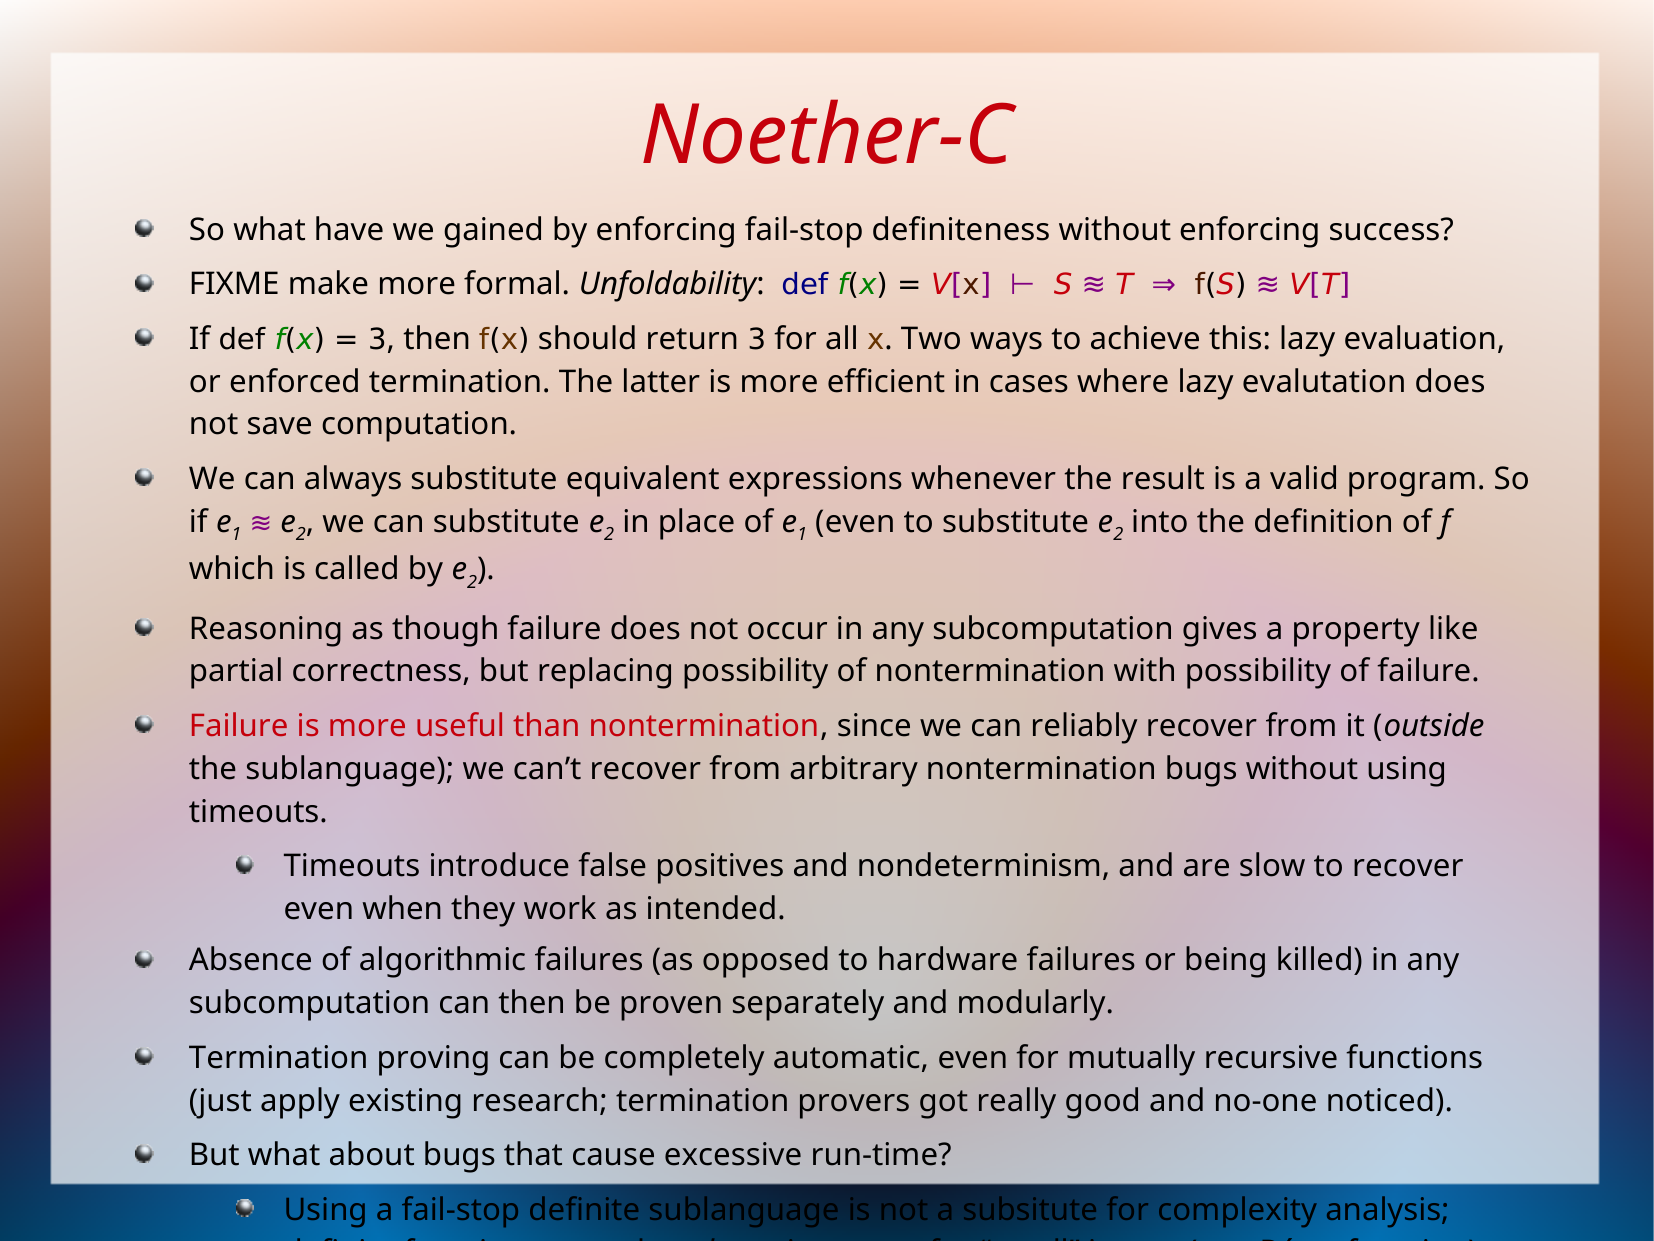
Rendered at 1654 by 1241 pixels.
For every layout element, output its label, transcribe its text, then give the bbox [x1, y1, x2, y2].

title Noether-C [82, 55, 1571, 207]
list So what have we gained by enforcing fail-stop definiteness without enforcing success? FIXME make more formal. Unfoldability: def f(x) = V[x] ⊢ S ≋ T ⇒ f(S) ≋ V[T] If def f(x) = 3, then f(x) should return 3 for all x. Two ways to achieve this: lazy evaluation, or enforced termination. The latter is more efficient in cases where lazy evalutation does not save computation. We can always substitute equivalent expressions whenever the result is a valid program. So if e1 ≋ e2, we can substitute e2 in place of e1 (even to substitute e2 into the definition of f which is called by e2). Reasoning as though failure does not occur in any subcomputation gives a property like partial correctness, but replacing possibility of nontermination with possibility of failure. Failure is more useful than nontermination, since we can reliably recover from it (outside the sublanguage); we can’t recover from arbitrary nontermination bugs without using timeouts. Timeouts introduce false positives and nondeterminism, and are slow to recover even when they work as intended. Absence of algorithmic failures (as opposed to hardware failures or being killed) in any subcomputation can then be proven separately and modularly. Termination proving can be completely automatic, even for mutually recursive functions (just apply existing research; termination provers got really good and no-one noticed). But what about bugs that cause excessive run-time? Using a fail-stop definite sublanguage is not a subsitute for complexity analysis; definite functions can take a long time even for “small” inputs (e.g. Péter function). Conjecture: writing functions to be provably fail-stop definite helps to make the parameters on which their algorithmic complexity depends more explicit, and reduces the scope for mistakes that would cause higher-than-intended complexity. Later we’ll see how to confine a computation to limit its CPU and memory usage. [118, 207, 1536, 1241]
picture [0, 0, 1654, 1241]
